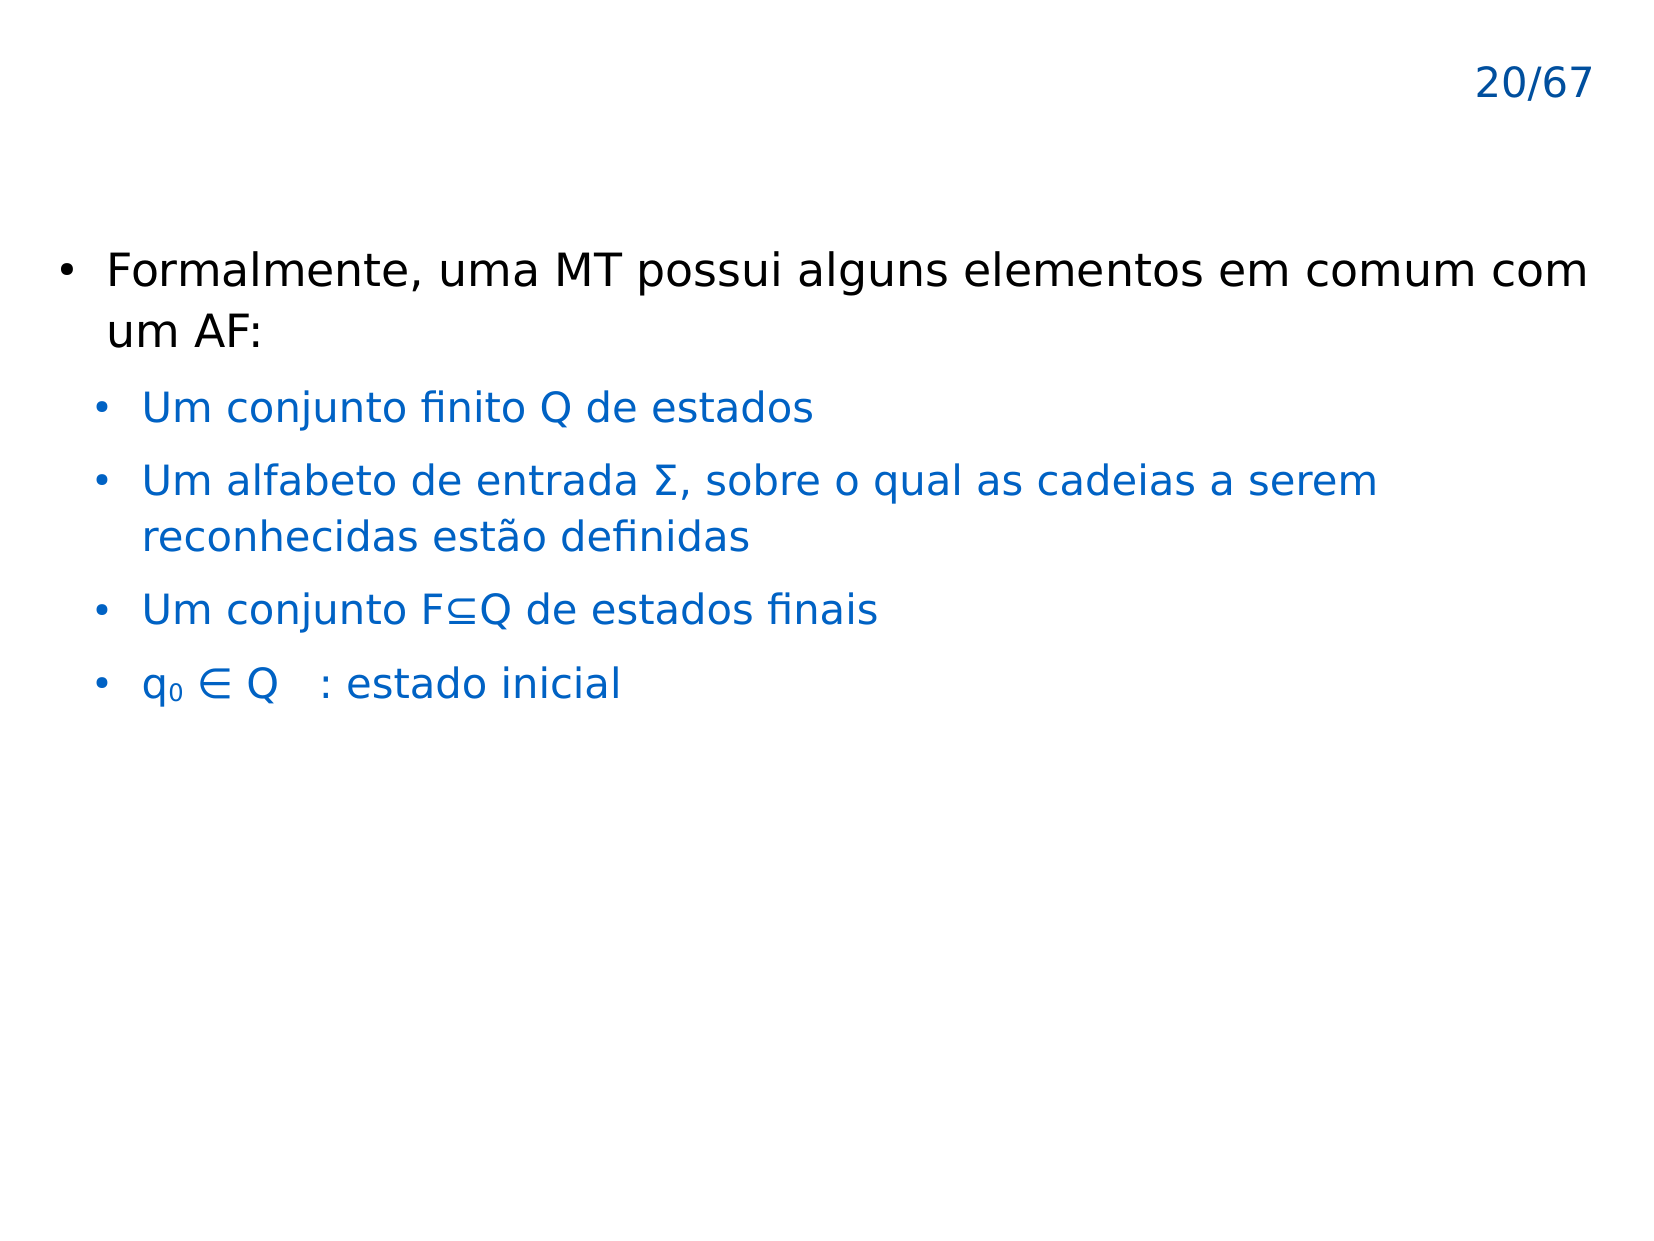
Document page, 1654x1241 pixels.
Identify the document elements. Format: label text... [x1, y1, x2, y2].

list Formalmente, uma MT possui alguns elementos em comum com um AF: Um conjunto finito Q de estados Um alfabeto de entrada Σ, sobre o qual as cadeias a serem reconhecidas estão definidas Um conjunto F⊆Q de estados finais q0 ∈ Q : estado inicial [59, 236, 1595, 1211]
